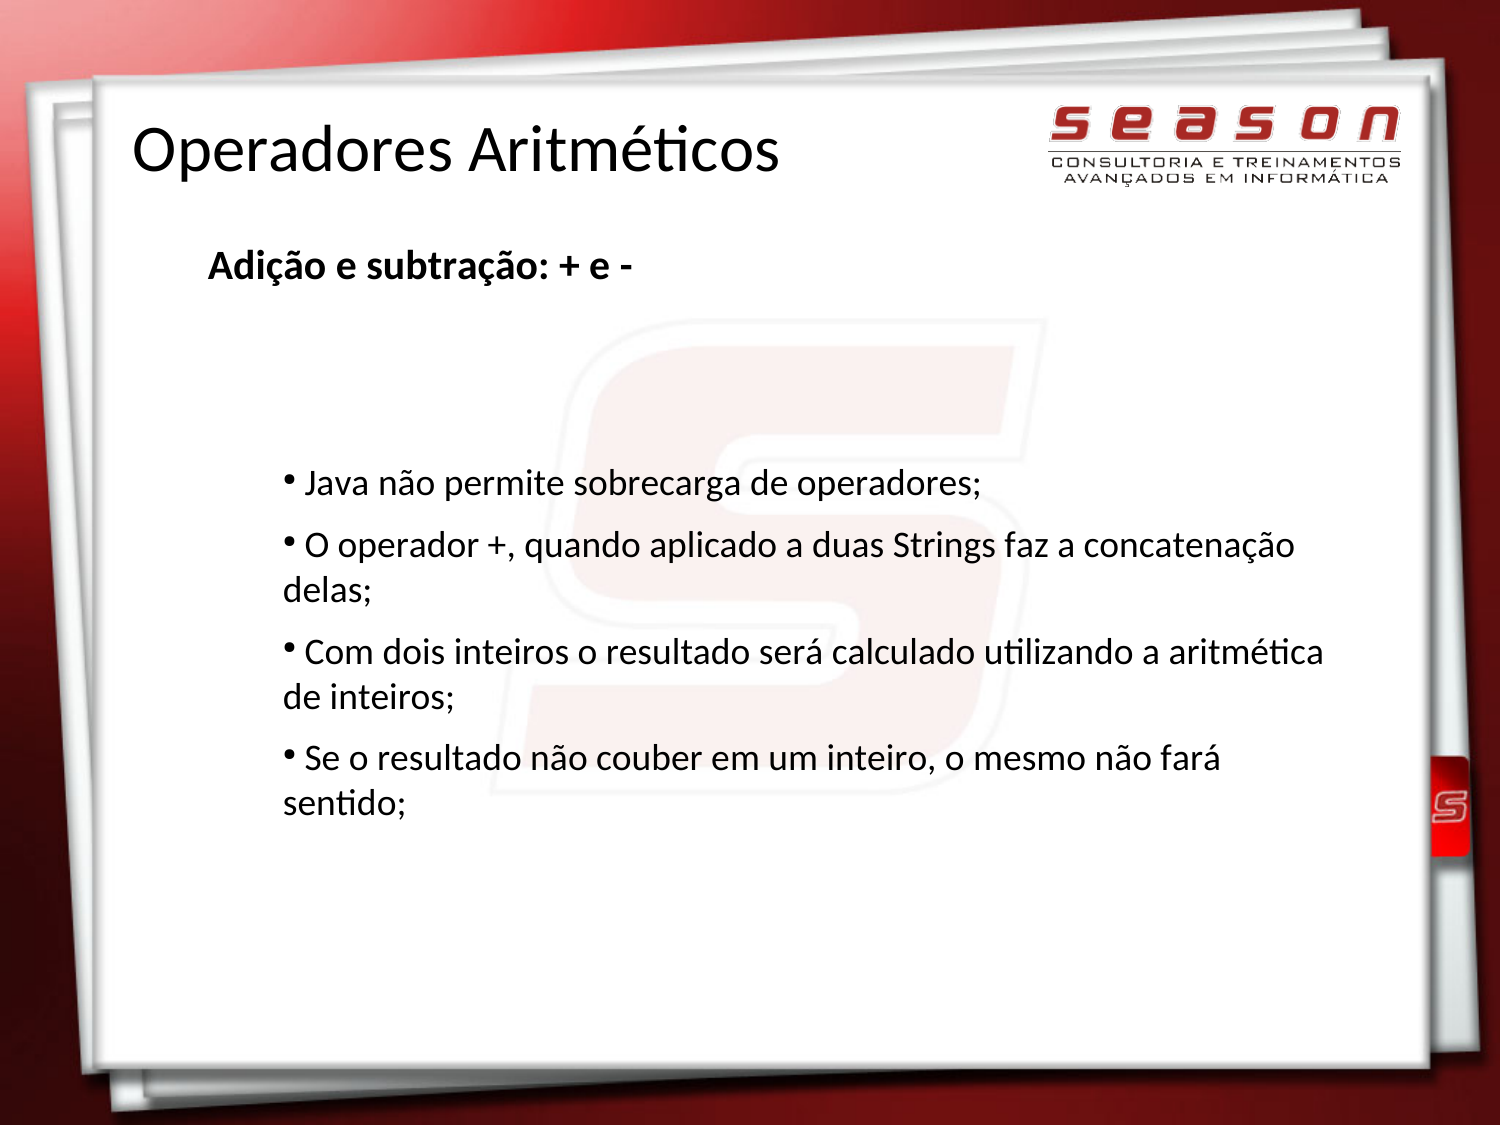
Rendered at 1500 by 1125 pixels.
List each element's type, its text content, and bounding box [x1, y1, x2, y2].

text_box Java não permite sobrecarga de operadores; O operador +, quando aplicado a duas Strings faz a concatenação delas; Com dois inteiros o resultado será calculado utilizando a aritmética de inteiros; Se o resultado não couber em um inteiro, o mesmo não fará sentido; [207, 307, 1328, 975]
picture [0, 0, 1500, 1125]
text_box Adição e subtração: + e - [207, 231, 1328, 296]
title Operadores Aritméticos [118, 33, 1394, 257]
